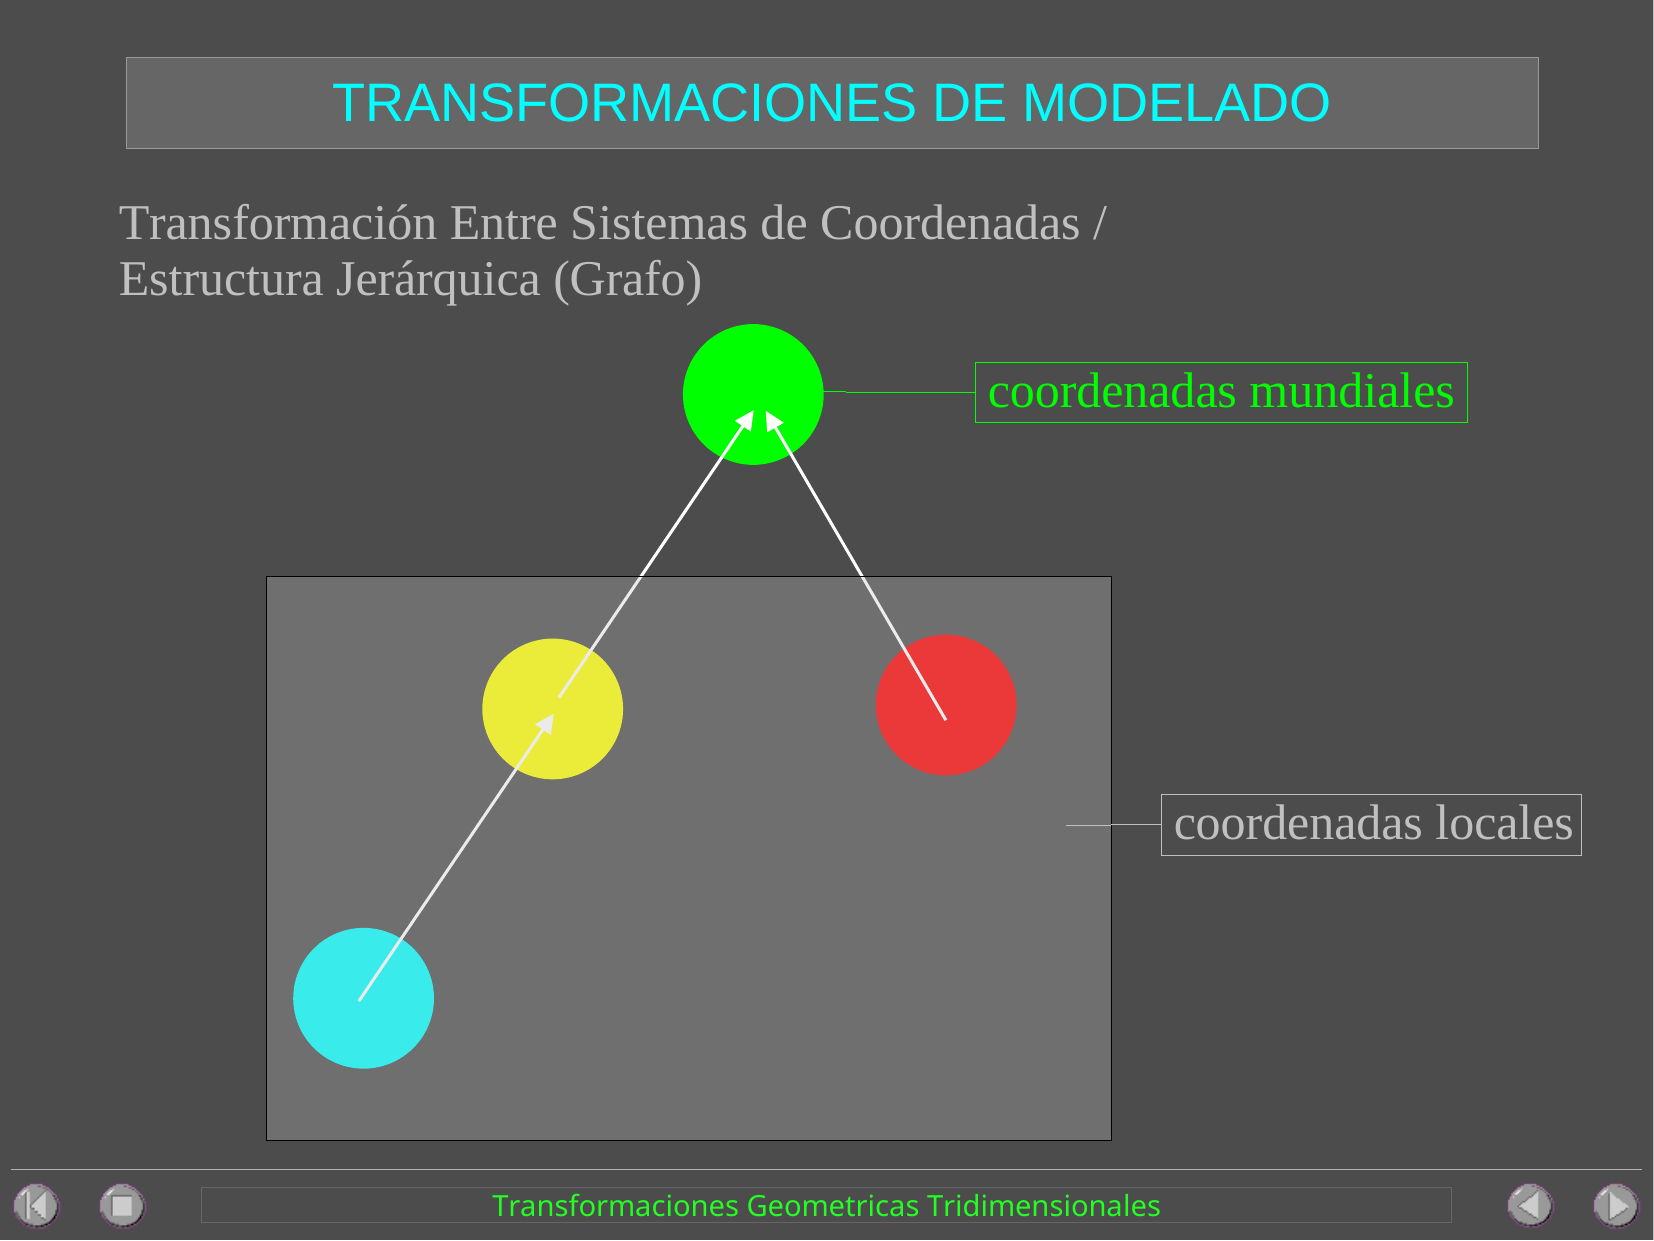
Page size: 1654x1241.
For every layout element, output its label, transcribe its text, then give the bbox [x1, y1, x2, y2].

picture [97, 1181, 148, 1232]
text_box [266, 576, 1112, 1141]
picture [1591, 1181, 1642, 1232]
picture [1505, 1181, 1556, 1231]
text_box coordenadas locales [1161, 794, 1582, 856]
title TRANSFORMACIONES DE MODELADO [126, 57, 1539, 149]
text_box Transformación Entre Sistemas de Coordenadas / Estructura Jerárquica (Grafo) [118, 195, 1144, 316]
text_box [682, 324, 824, 465]
text_box coordenadas mundiales [975, 362, 1468, 423]
picture [11, 1181, 62, 1232]
